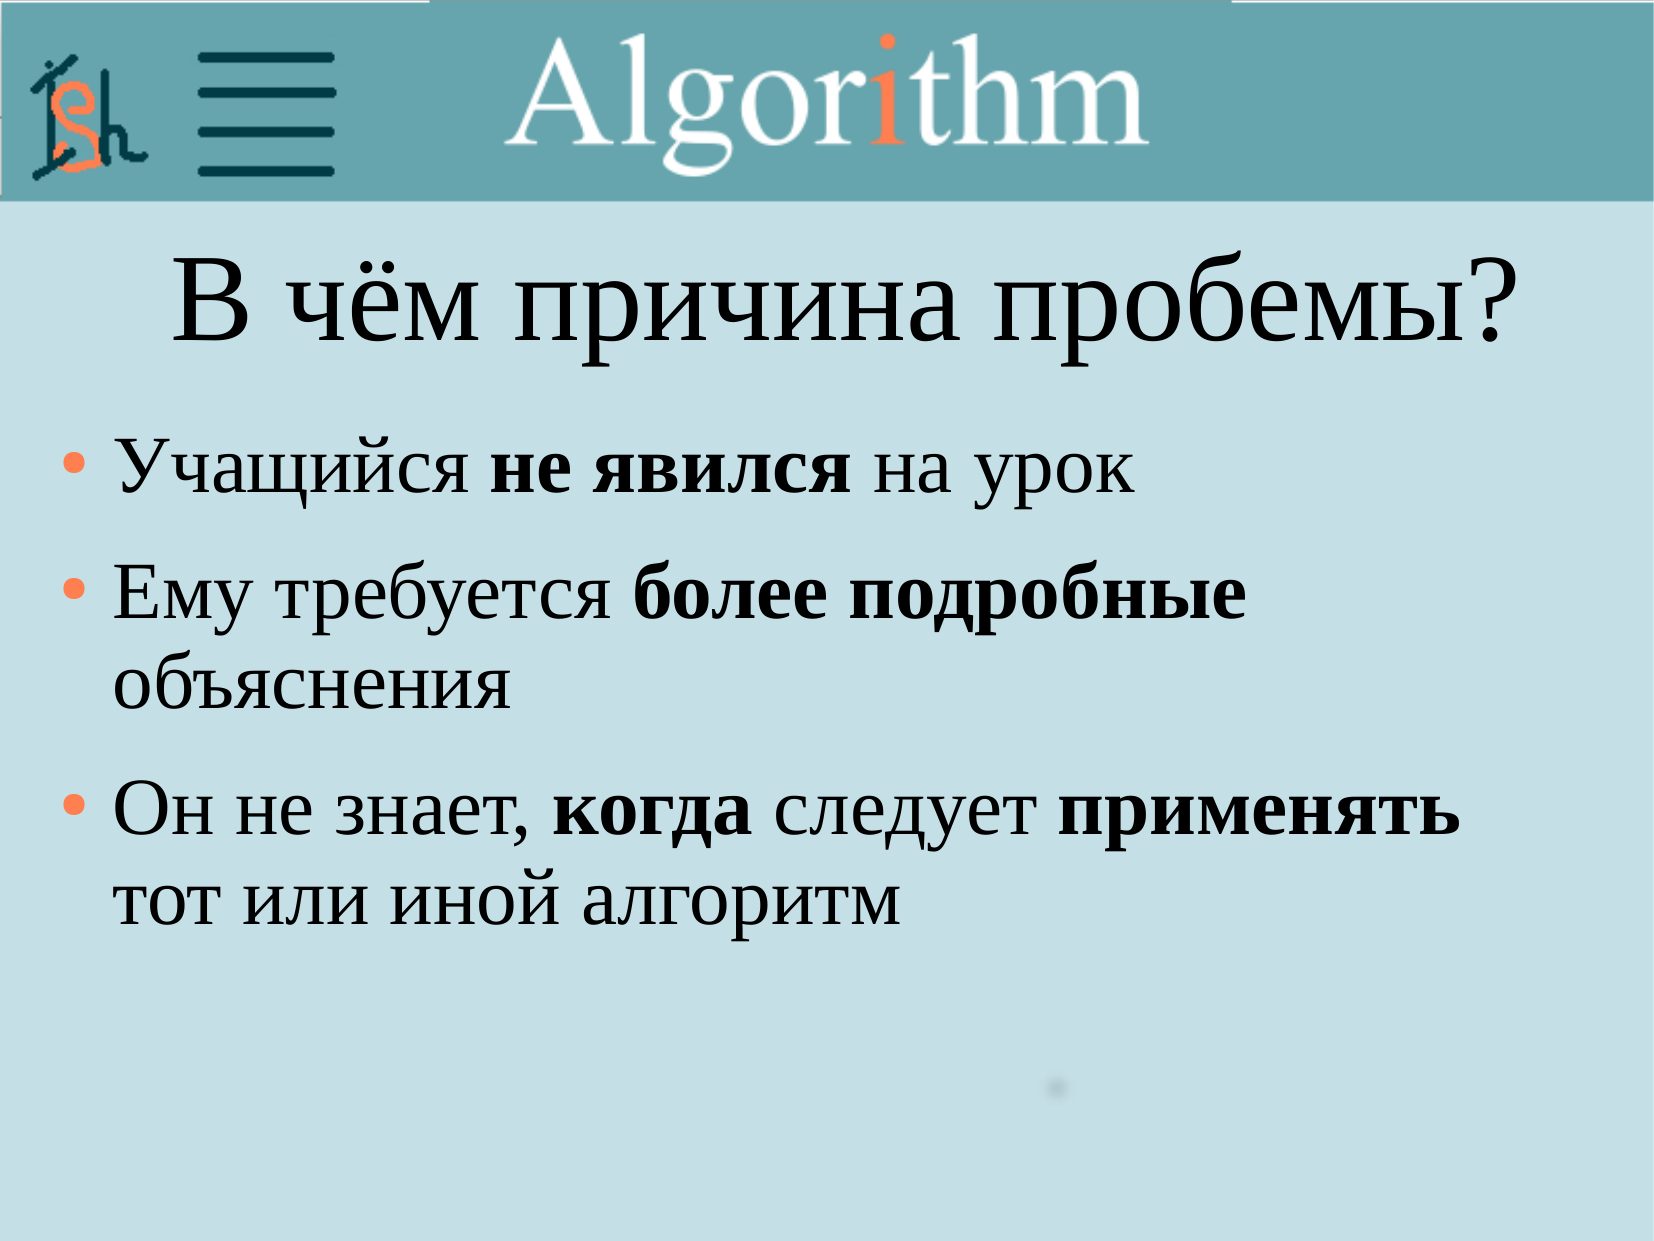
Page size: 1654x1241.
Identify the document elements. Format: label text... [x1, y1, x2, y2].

title В чём причина пробемы? [101, 195, 1591, 402]
picture [0, 0, 1654, 1241]
list Учащийся не явился на урок Ему требуется более подробные объяснения Он не знает, когда следует применять тот или иной алгоритм [41, 420, 1531, 1140]
